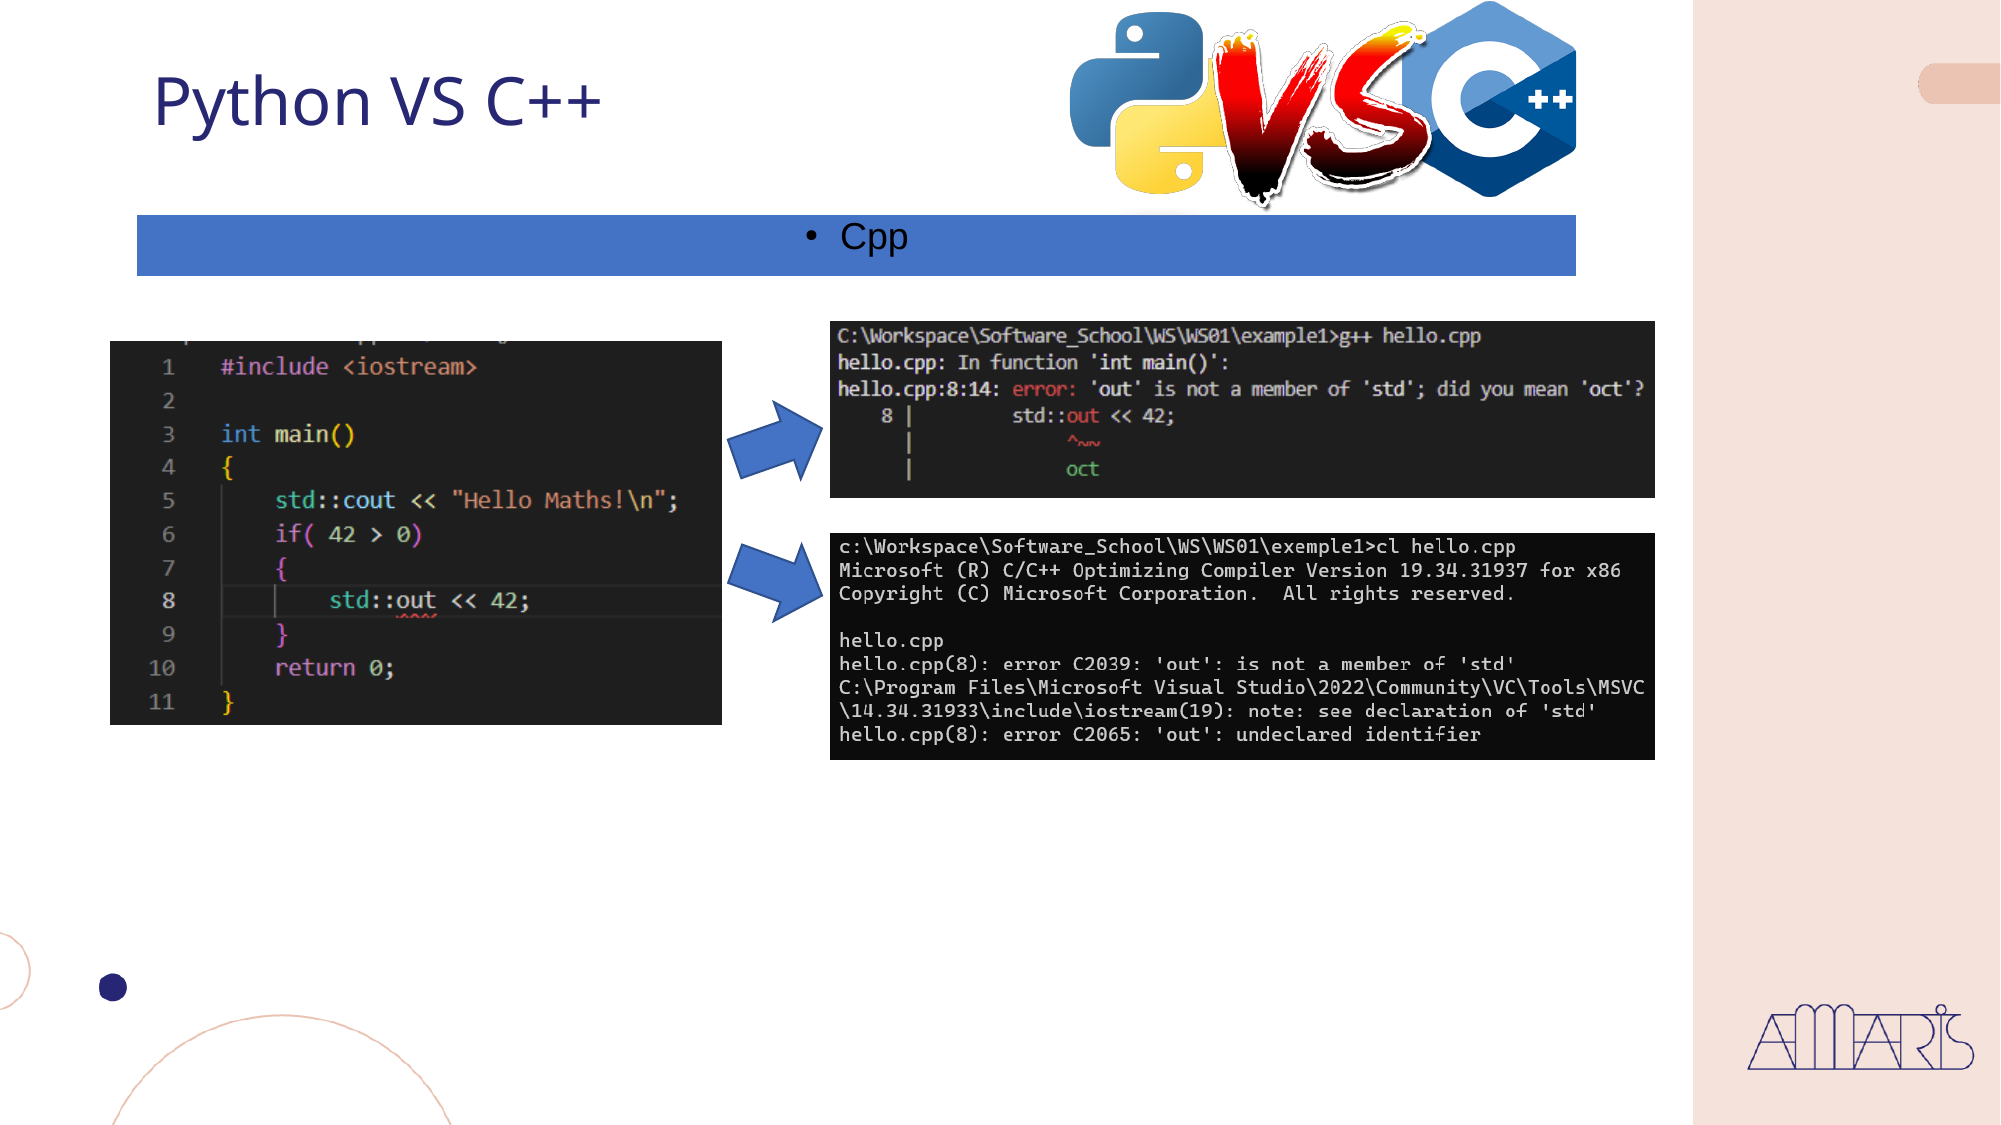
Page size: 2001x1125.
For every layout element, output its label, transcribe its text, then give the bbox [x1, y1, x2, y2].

table_header Cpp [137, 215, 1576, 276]
text_box [727, 402, 822, 479]
title Python VS C++ [137, 59, 1069, 148]
picture [110, 341, 722, 725]
picture [830, 321, 1655, 498]
picture [1069, 1, 1577, 216]
text_box [728, 544, 822, 622]
picture [830, 534, 1655, 760]
